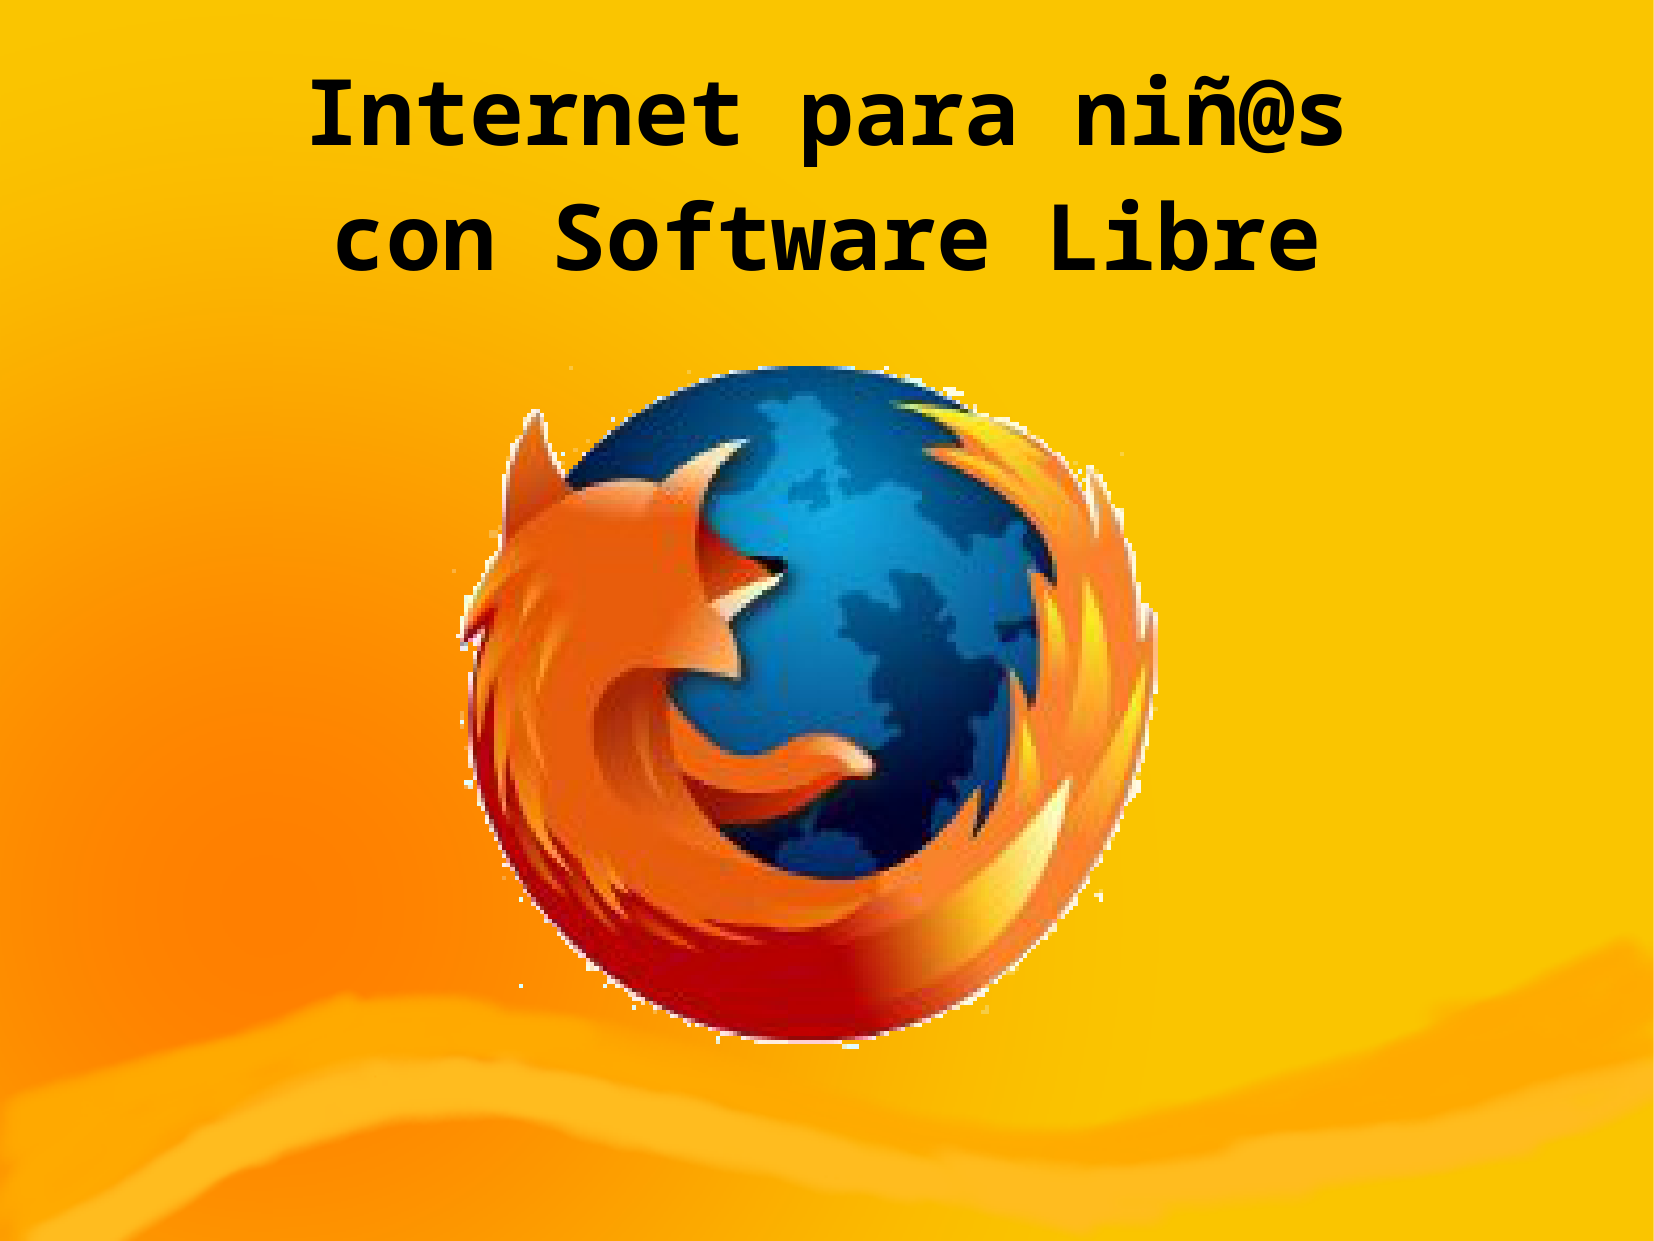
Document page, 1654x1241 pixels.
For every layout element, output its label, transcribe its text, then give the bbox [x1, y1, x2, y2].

picture [0, 0, 1654, 1241]
title Internet para niñ@s con Software Libre [82, 49, 1571, 296]
